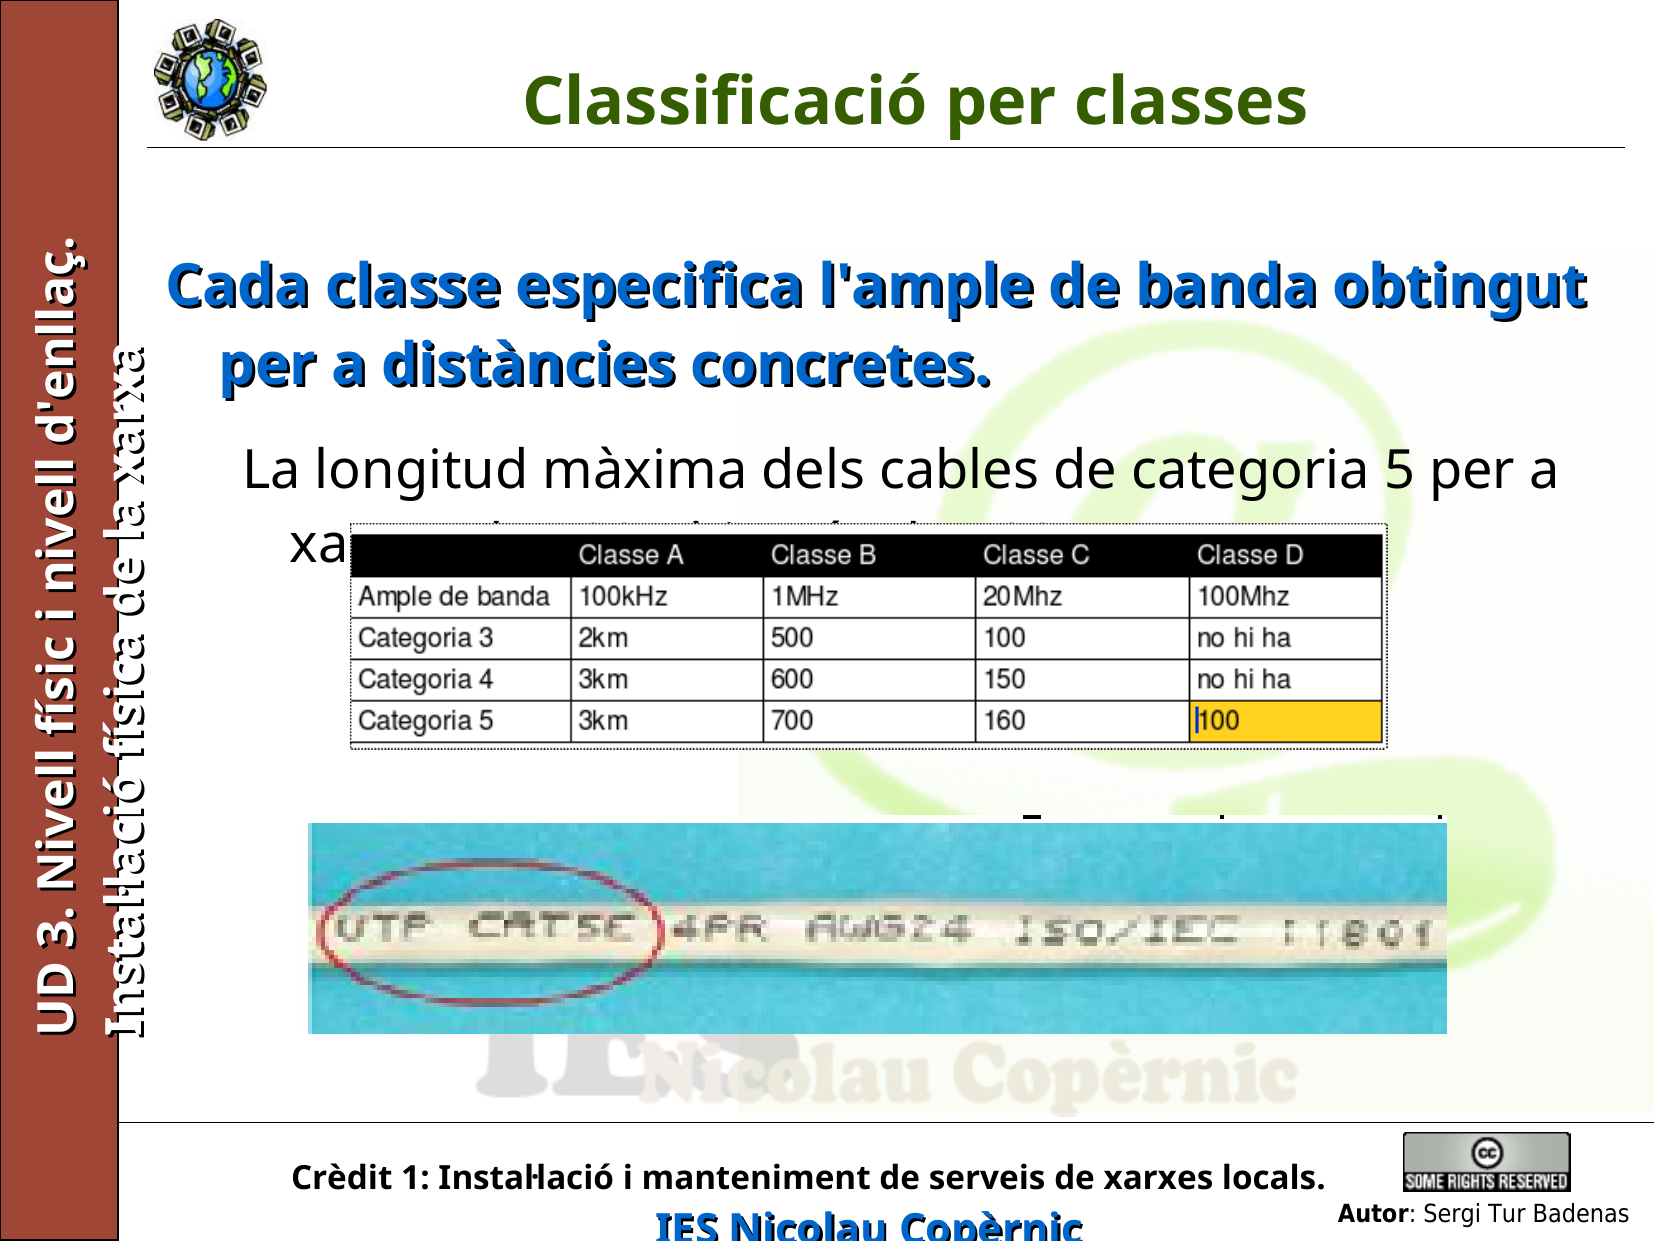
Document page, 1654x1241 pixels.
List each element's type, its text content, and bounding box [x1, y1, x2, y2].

picture [154, 19, 268, 142]
picture [295, 815, 1447, 1034]
picture [350, 523, 1388, 751]
title Classificació per classes [171, 56, 1654, 141]
picture [1403, 1132, 1571, 1192]
picture [466, 252, 1654, 1117]
list Cada classe especifica l'ample de banda obtingut per a distàncies concretes. La longitud màxima dels cables de categoria 5 per a xarxes de 100Mbit/s és de 100m [147, 242, 1636, 1078]
